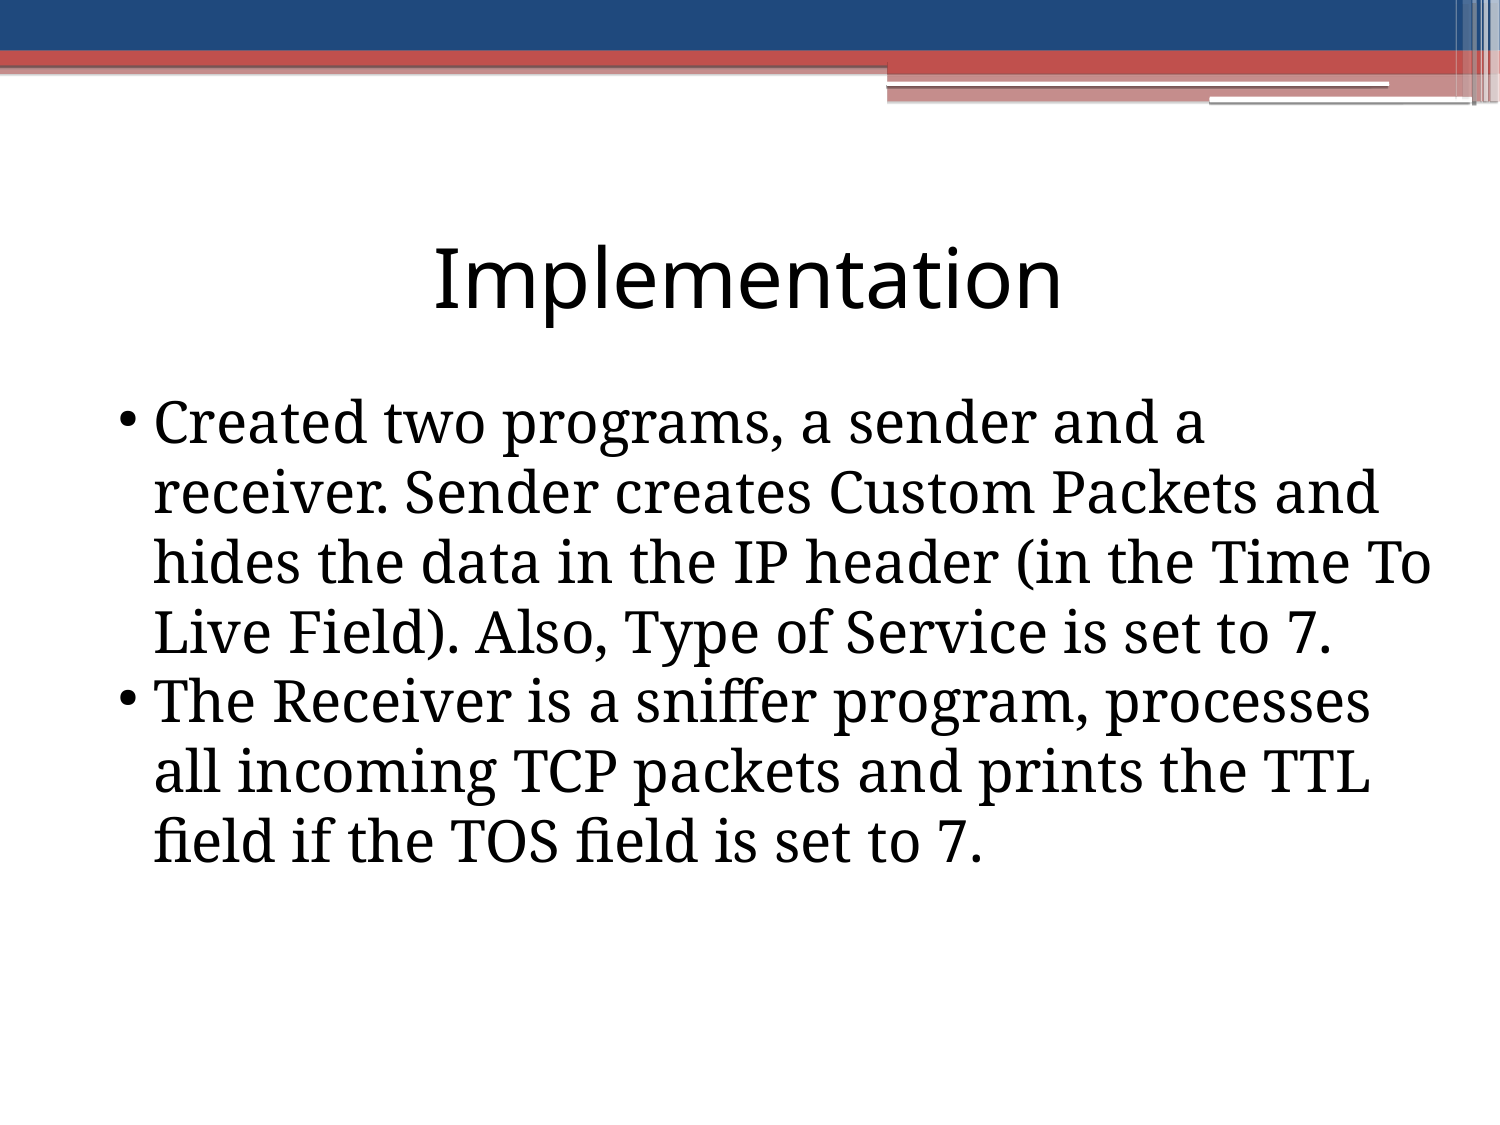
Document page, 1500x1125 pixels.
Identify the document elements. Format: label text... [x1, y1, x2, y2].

text_box Implementation [75, 187, 1425, 363]
text_box Created two programs, a sender and a receiver. Sender creates Custom Packets and hides the data in the IP header (in the Time To Live Field). Also, Type of Service is set to 7. The Receiver is a sniffer program, processes all incoming TCP packets and prints the TTL field if the TOS field is set to 7. [102, 377, 1453, 1087]
